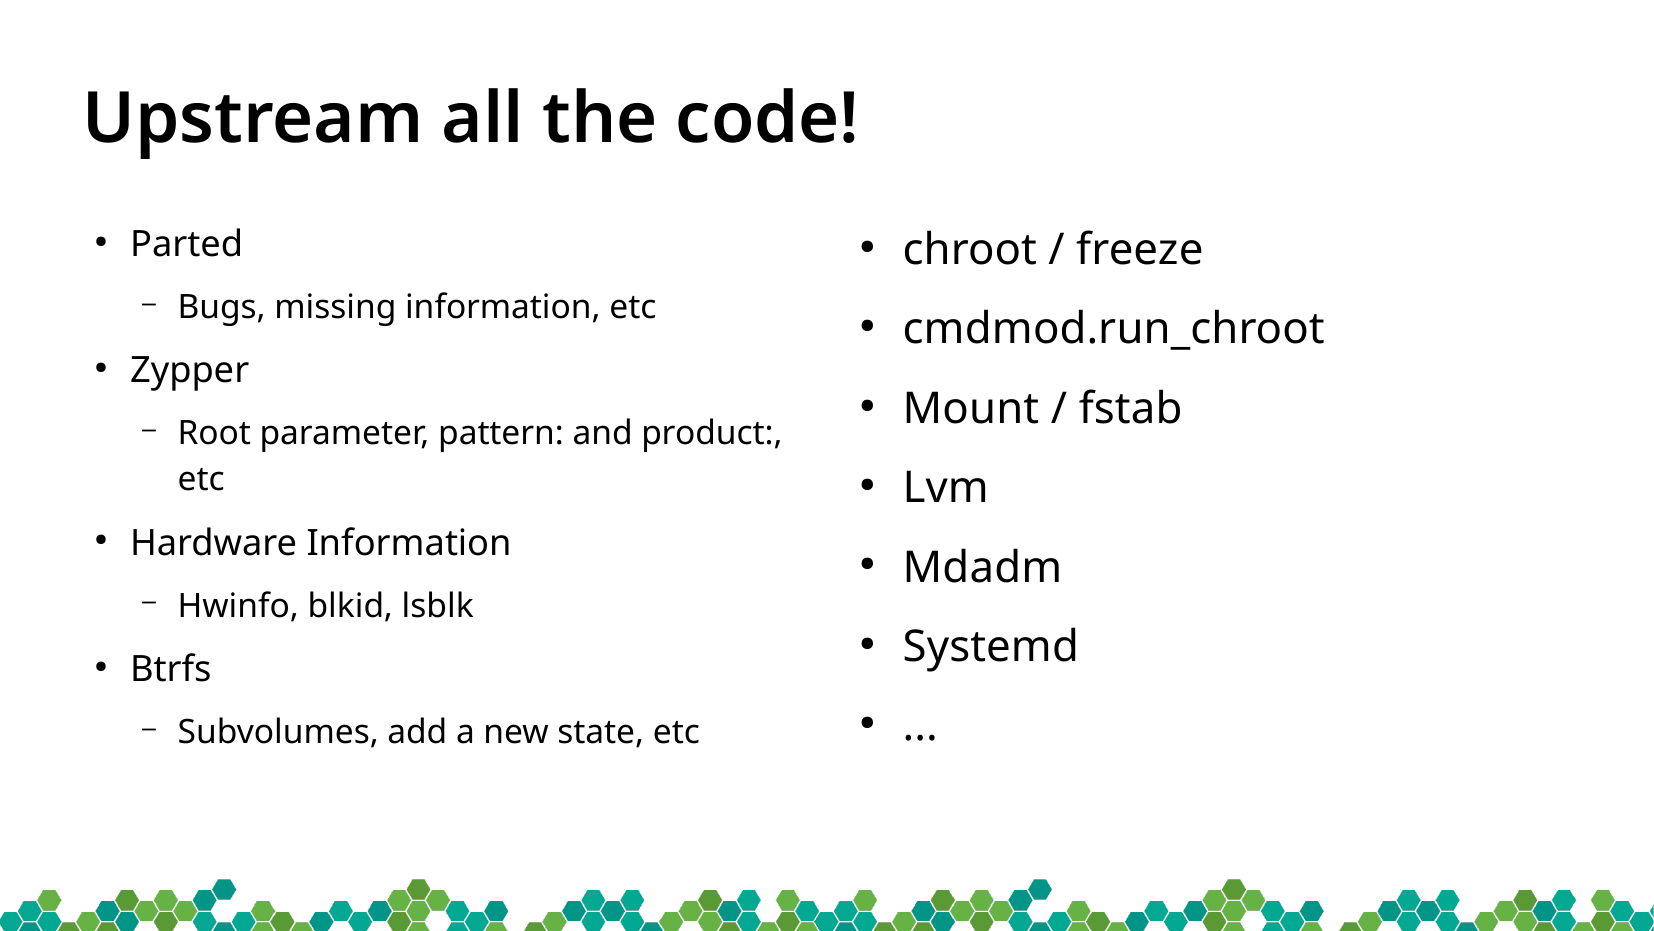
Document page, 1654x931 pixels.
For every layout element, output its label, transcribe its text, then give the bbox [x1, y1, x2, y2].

picture [0, 871, 1654, 931]
list chroot / freeze cmdmod.run_chroot Mount / fstab Lvm Mdadm Systemd ... [845, 217, 1572, 758]
list Parted Bugs, missing information, etc Zypper Root parameter, pattern: and product:, etc Hardware Information Hwinfo, blkid, lsblk Btrfs Subvolumes, add a new state, etc [82, 217, 809, 758]
title Upstream all the code! [82, 37, 1571, 193]
